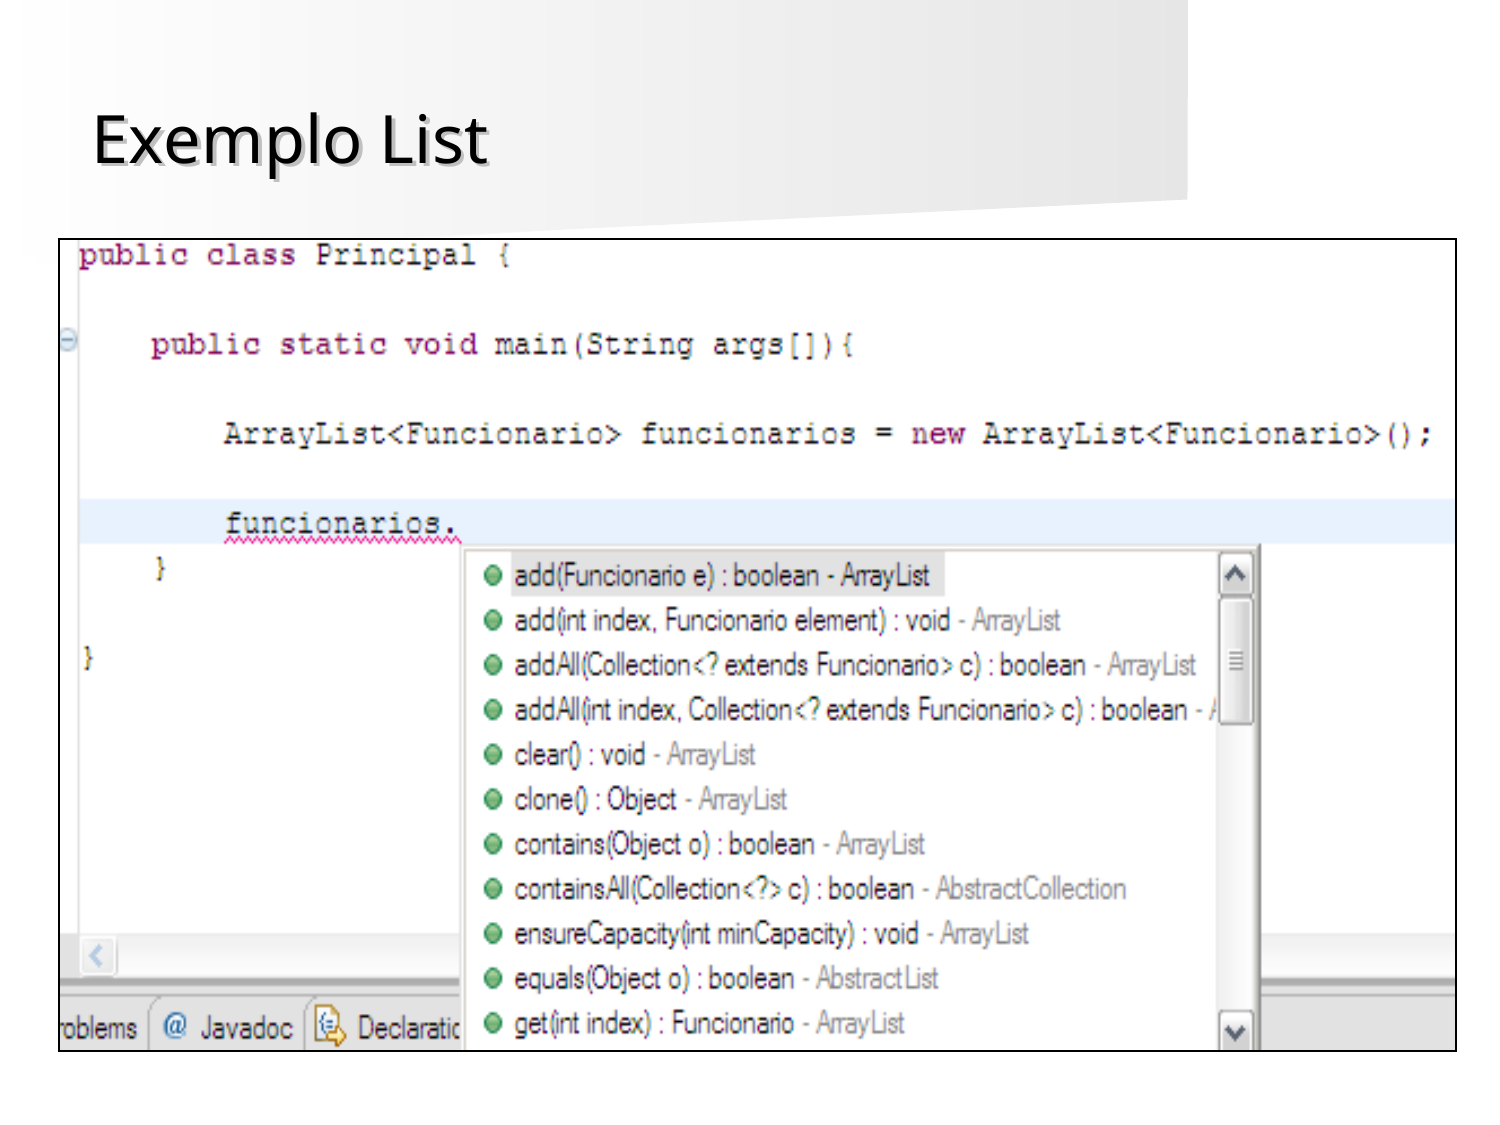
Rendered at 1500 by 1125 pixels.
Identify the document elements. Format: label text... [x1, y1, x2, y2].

picture [60, 239, 1456, 1051]
title Exemplo List [76, 42, 1427, 231]
